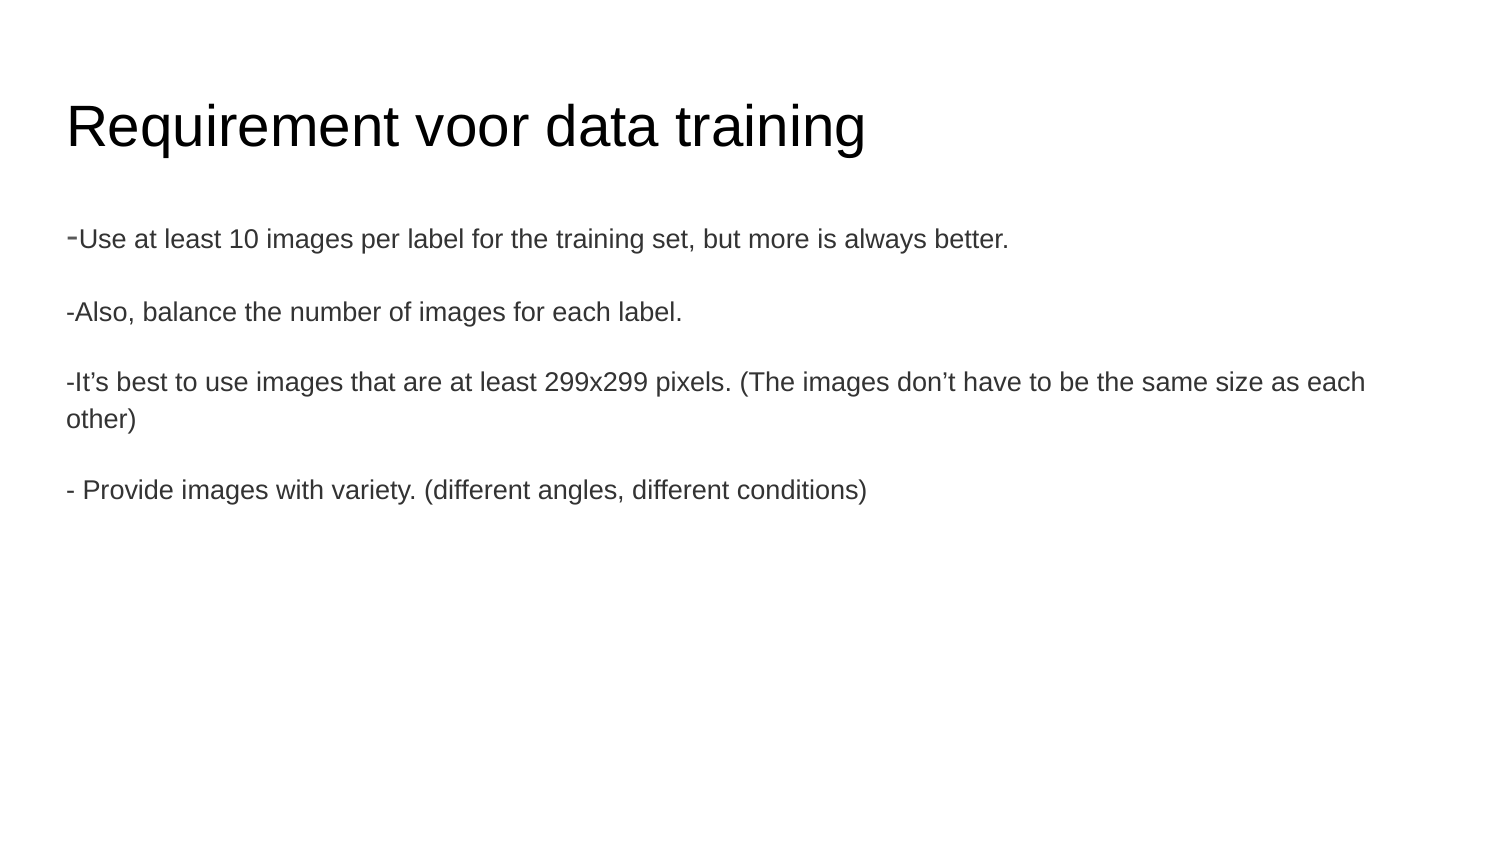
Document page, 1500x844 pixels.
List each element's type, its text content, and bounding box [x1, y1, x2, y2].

title Requirement voor data training [51, 72, 1449, 167]
list -Use at least 10 images per label for the training set, but more is always better. -Also, balance the number of images for each label. -It’s best to use images that are at least 299x299 pixels. (The images don’t have to be the same size as each other) - Provide images with variety. (different angles, different conditions) [51, 189, 1449, 750]
